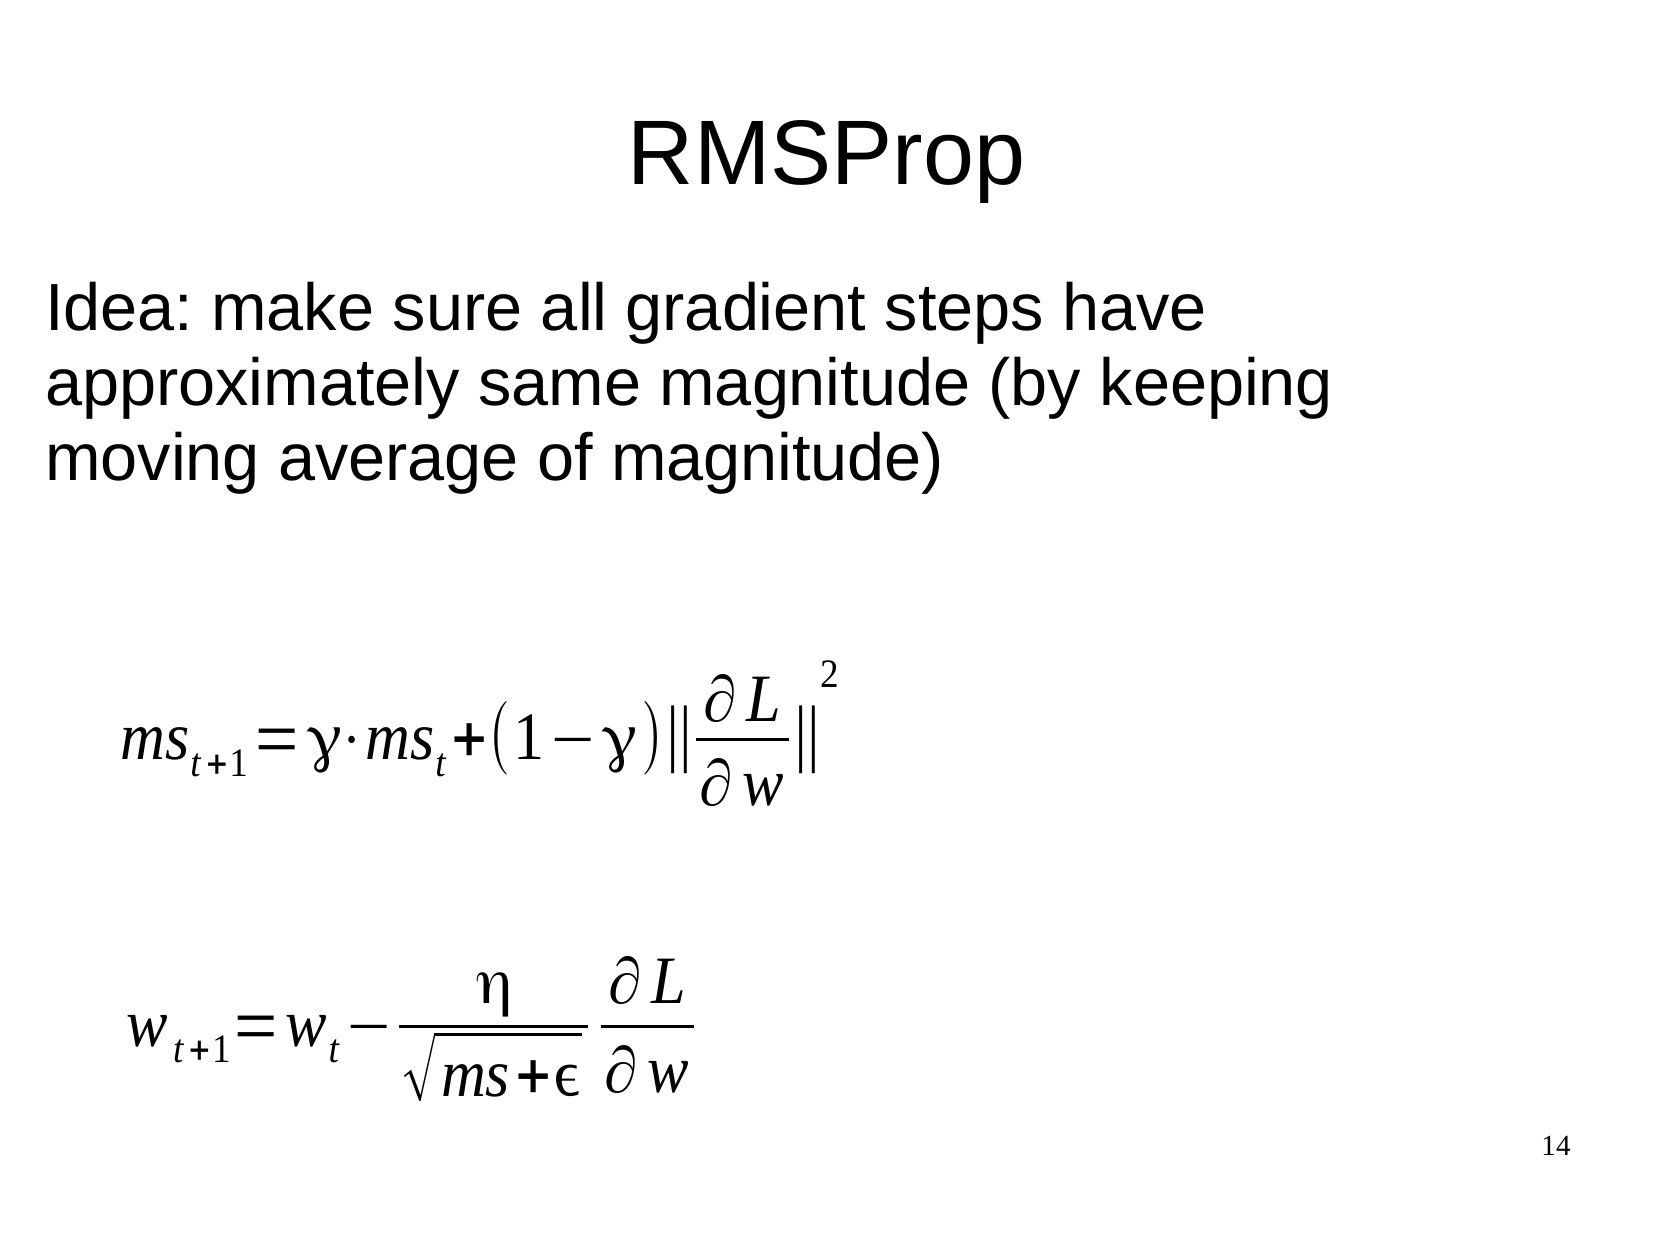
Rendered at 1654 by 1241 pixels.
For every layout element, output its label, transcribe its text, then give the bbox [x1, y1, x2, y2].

text_box Idea: make sure all gradient steps have approximately same magnitude (by keeping moving average of magnitude) [45, 270, 1471, 645]
title RMSProp [82, 49, 1571, 257]
chart [110, 944, 712, 1112]
chart [105, 649, 852, 821]
